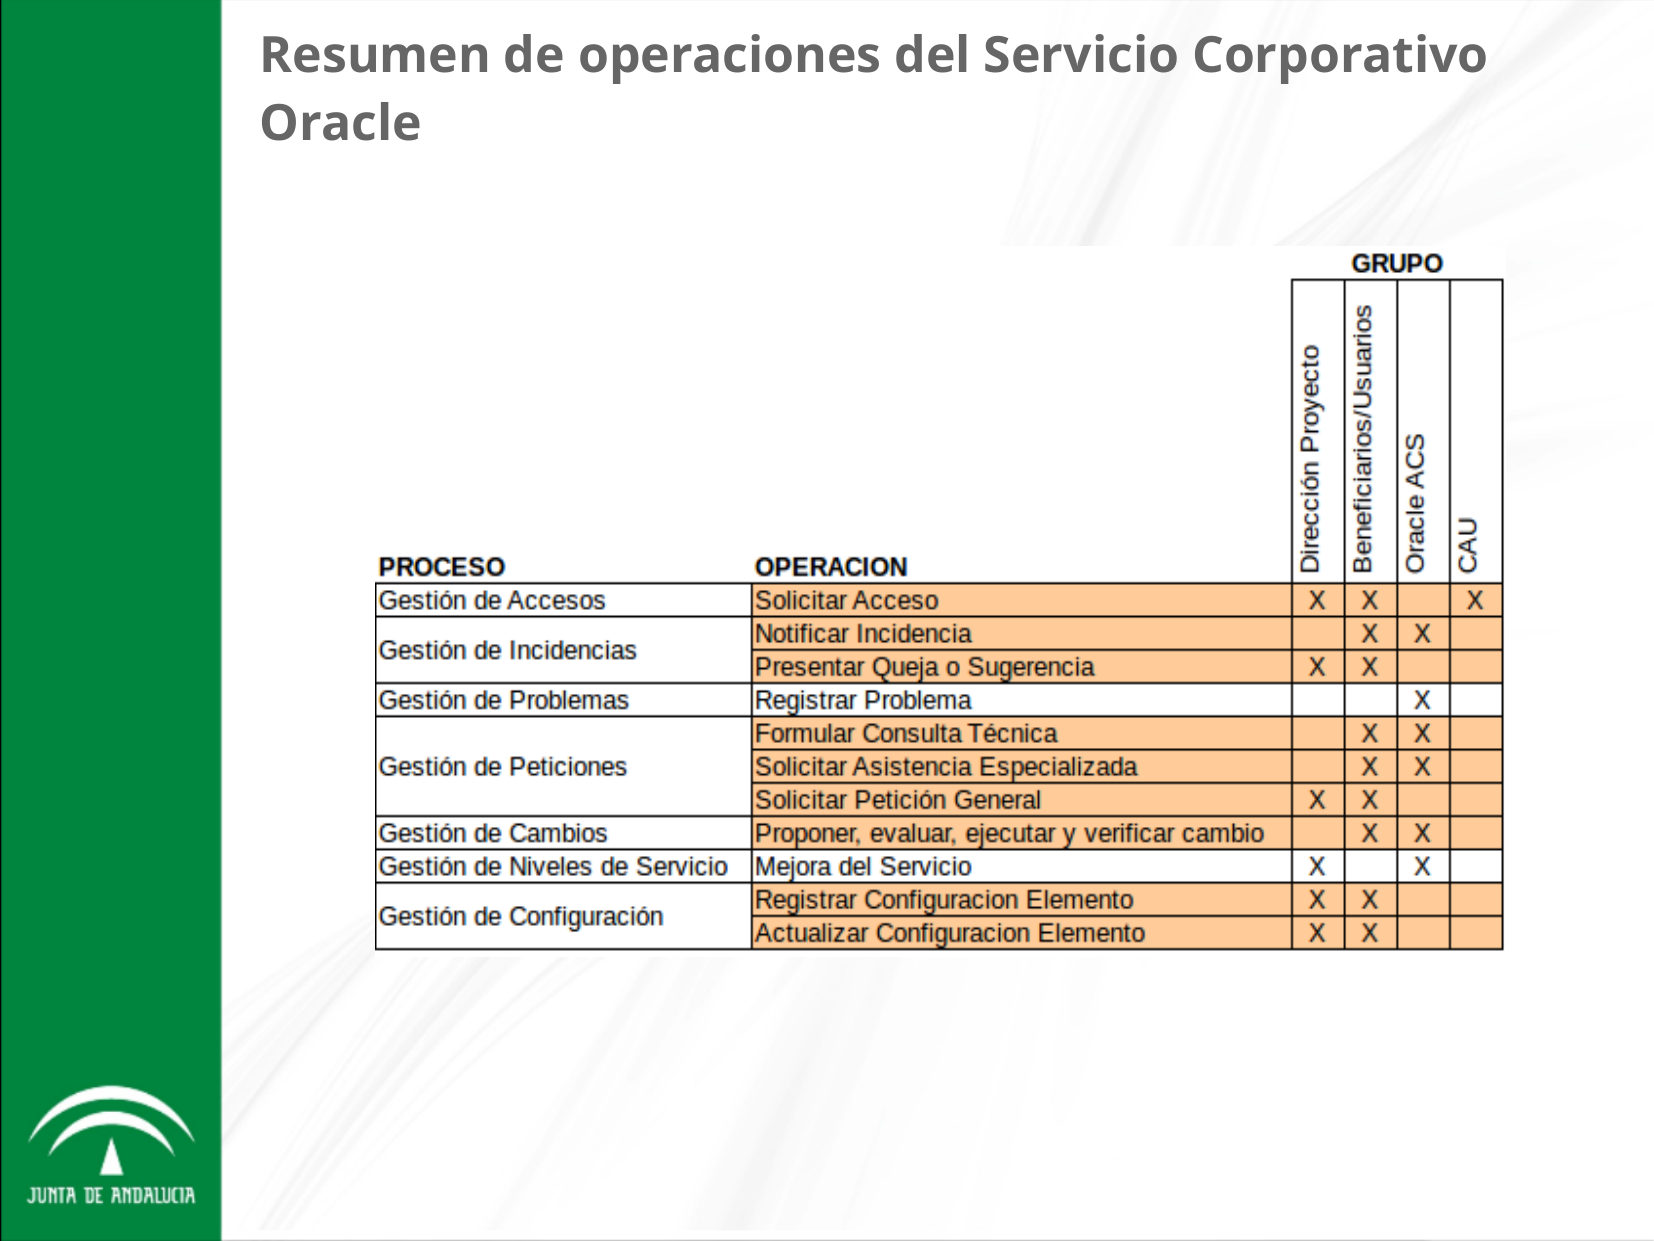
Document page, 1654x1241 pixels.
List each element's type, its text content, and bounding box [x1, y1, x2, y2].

picture [0, 0, 1654, 1241]
title Resumen de operaciones del Servicio Corporativo Oracle [259, 45, 1577, 129]
